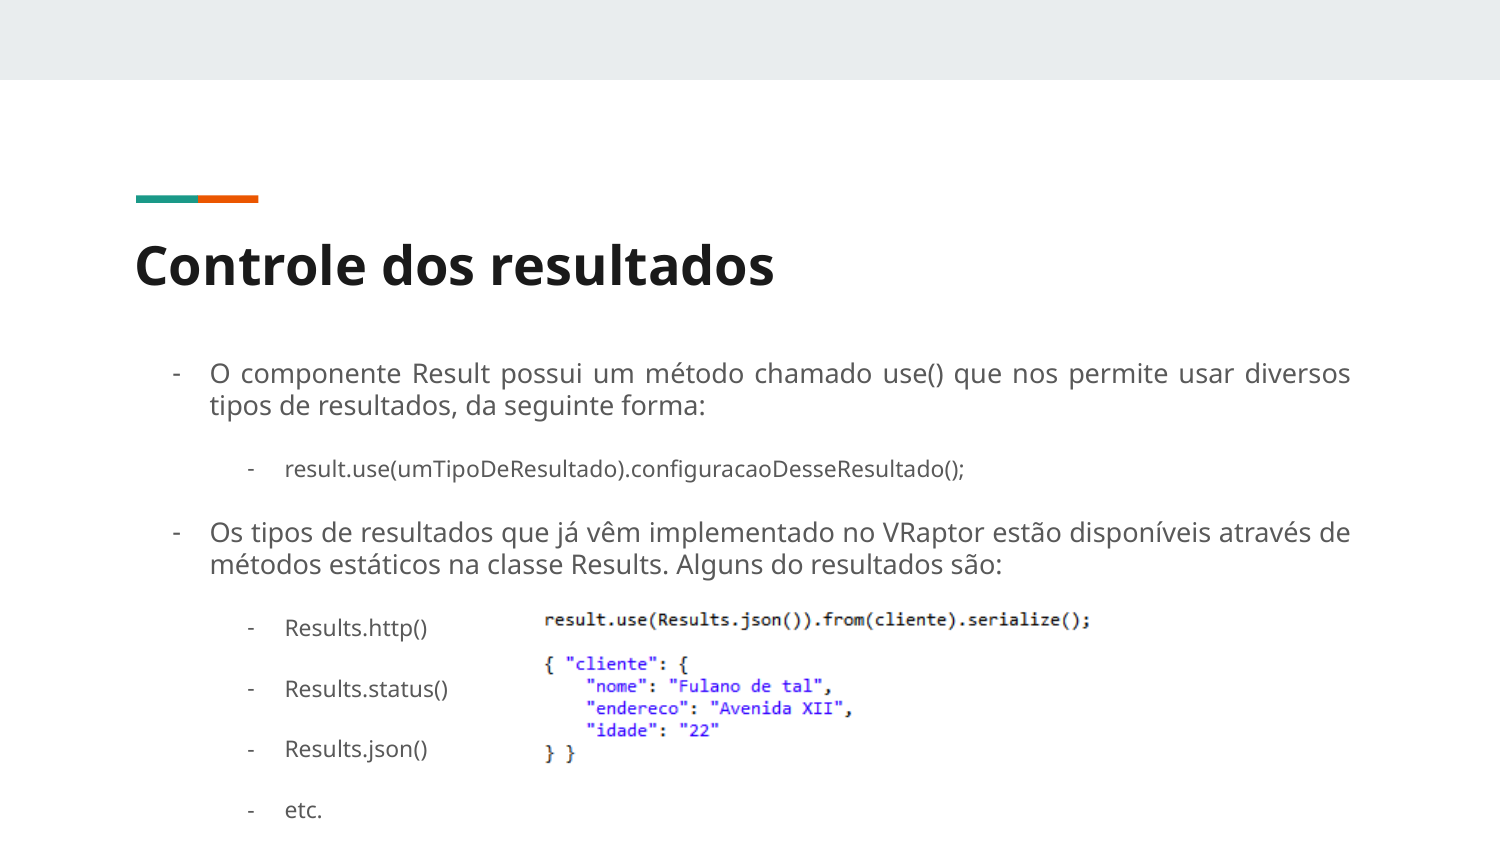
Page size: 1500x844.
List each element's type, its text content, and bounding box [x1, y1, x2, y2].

list O componente Result possui um método chamado use() que nos permite usar diversos tipos de resultados, da seguinte forma: result.use(umTipoDeResultado).configuracaoDesseResultado(); Os tipos de resultados que já vêm implementado no VRaptor estão disponíveis através de métodos estáticos na classe Results. Alguns do resultados são: Results.http() Results.status() Results.json() etc. [119, 341, 1366, 712]
title Controle dos resultados [119, 216, 1381, 305]
picture [543, 608, 1099, 775]
